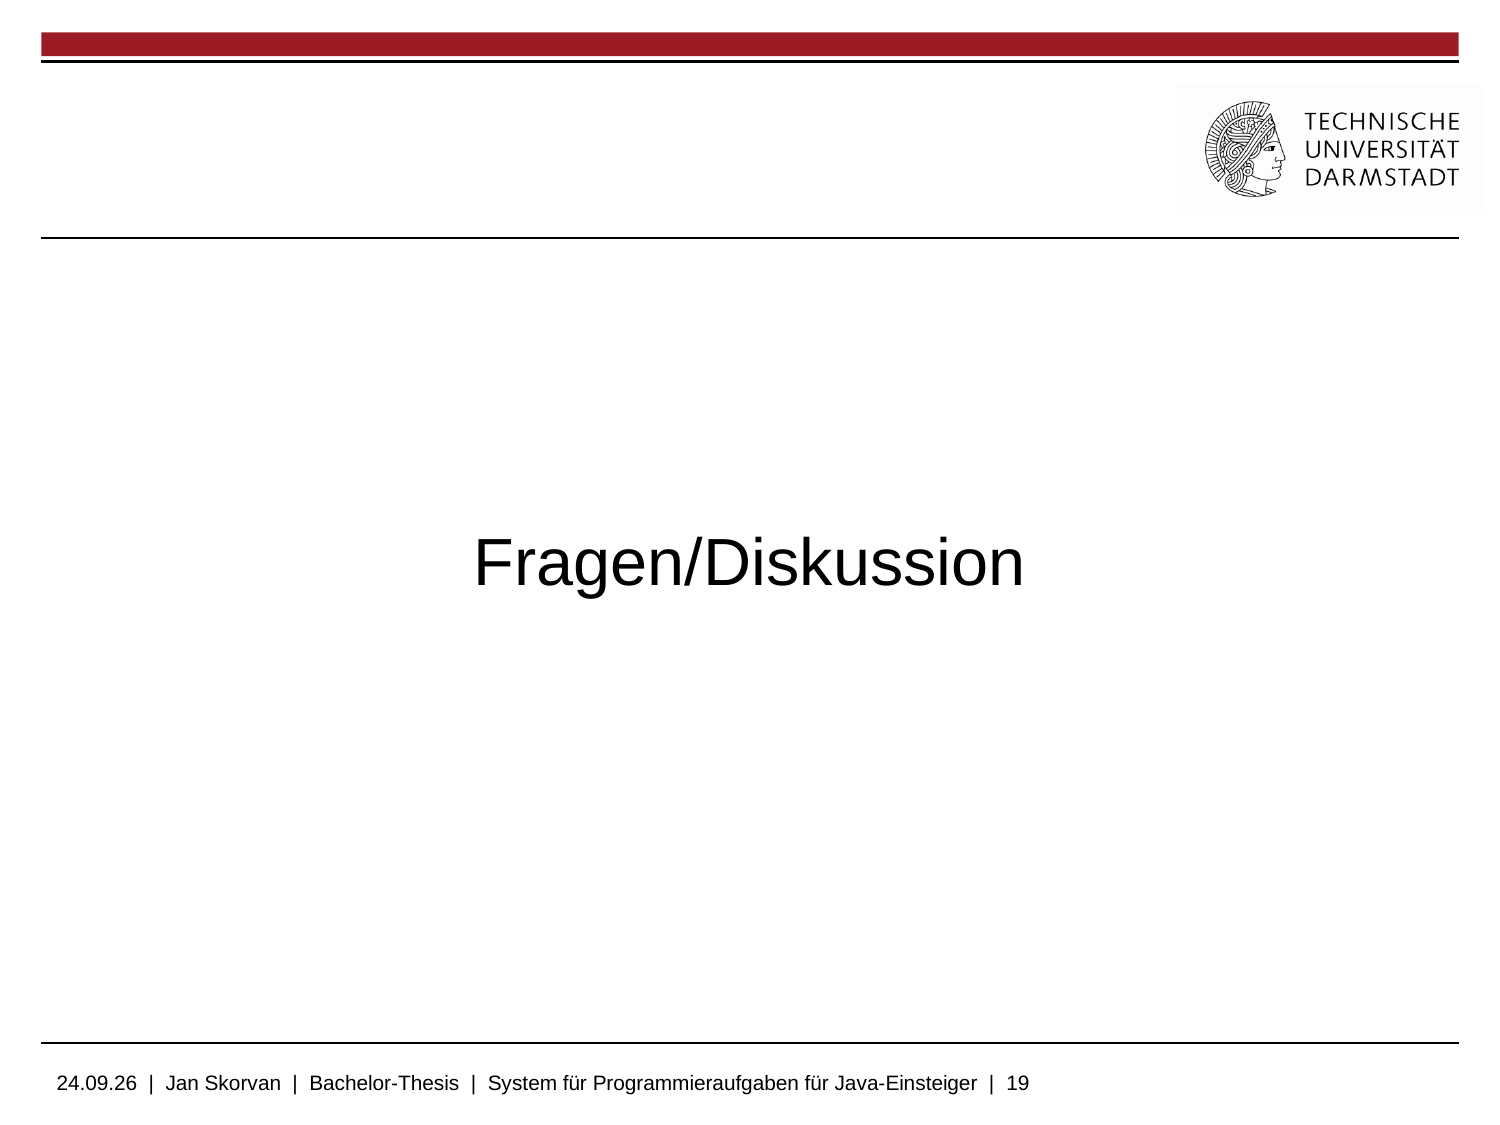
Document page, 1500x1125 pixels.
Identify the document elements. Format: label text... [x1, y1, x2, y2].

subtitle Fragen/Diskussion [205, 140, 1295, 985]
